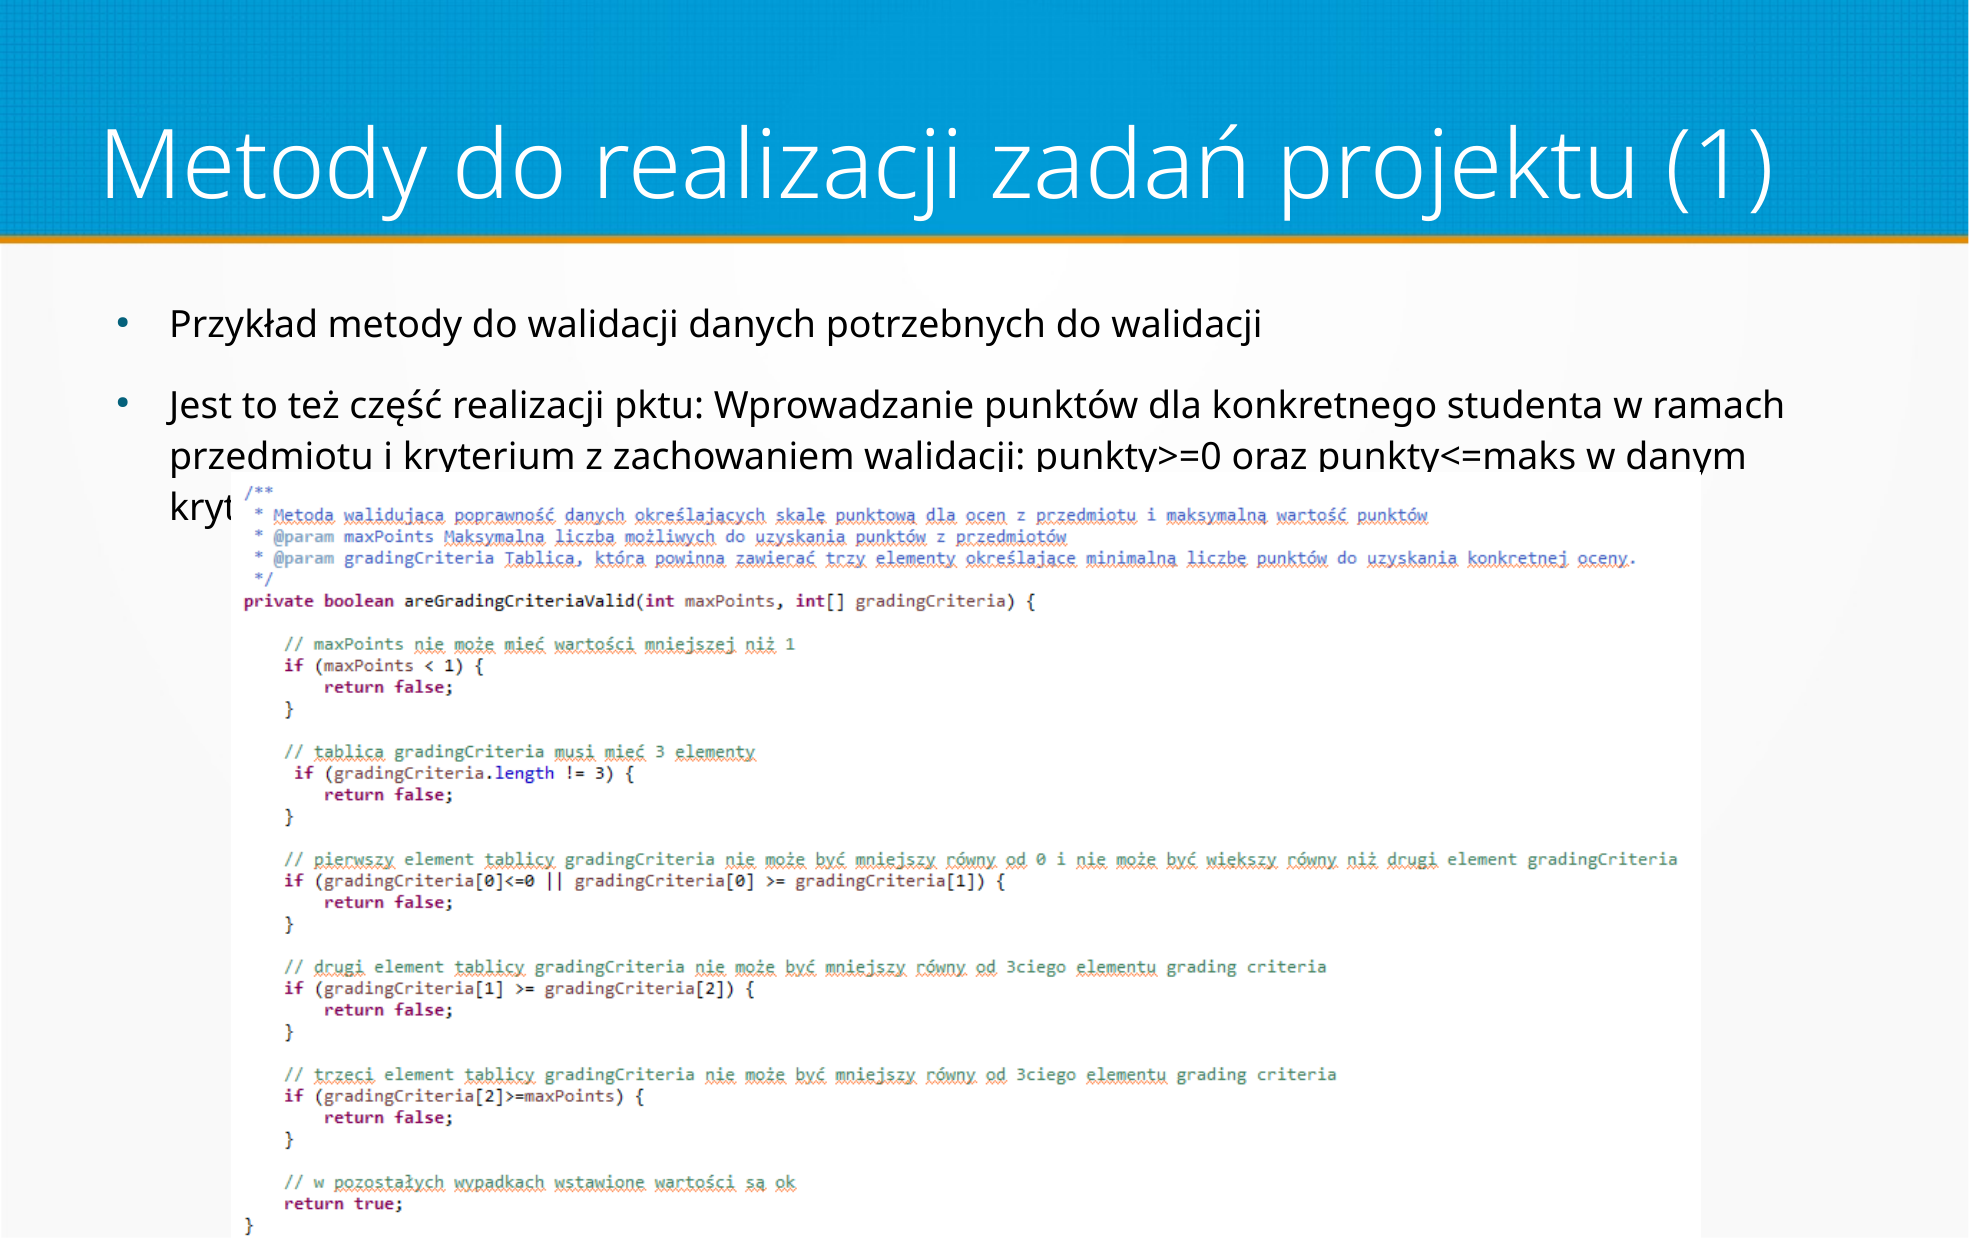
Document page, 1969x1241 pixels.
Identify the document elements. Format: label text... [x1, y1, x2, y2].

title Metody do realizacji zadań projektu (1) [98, 19, 1870, 227]
list Przykład metody do walidacji danych potrzebnych do walidacji Jest to też część realizacji pktu: Wprowadzanie punktów dla konkretnego studenta w ramach przedmiotu i kryterium z zachowaniem walidacji: punkty>=0 oraz punkty<=maks w danym kryterium, edycja, usuwanie. [98, 297, 1861, 1063]
picture [0, 233, 1969, 1241]
